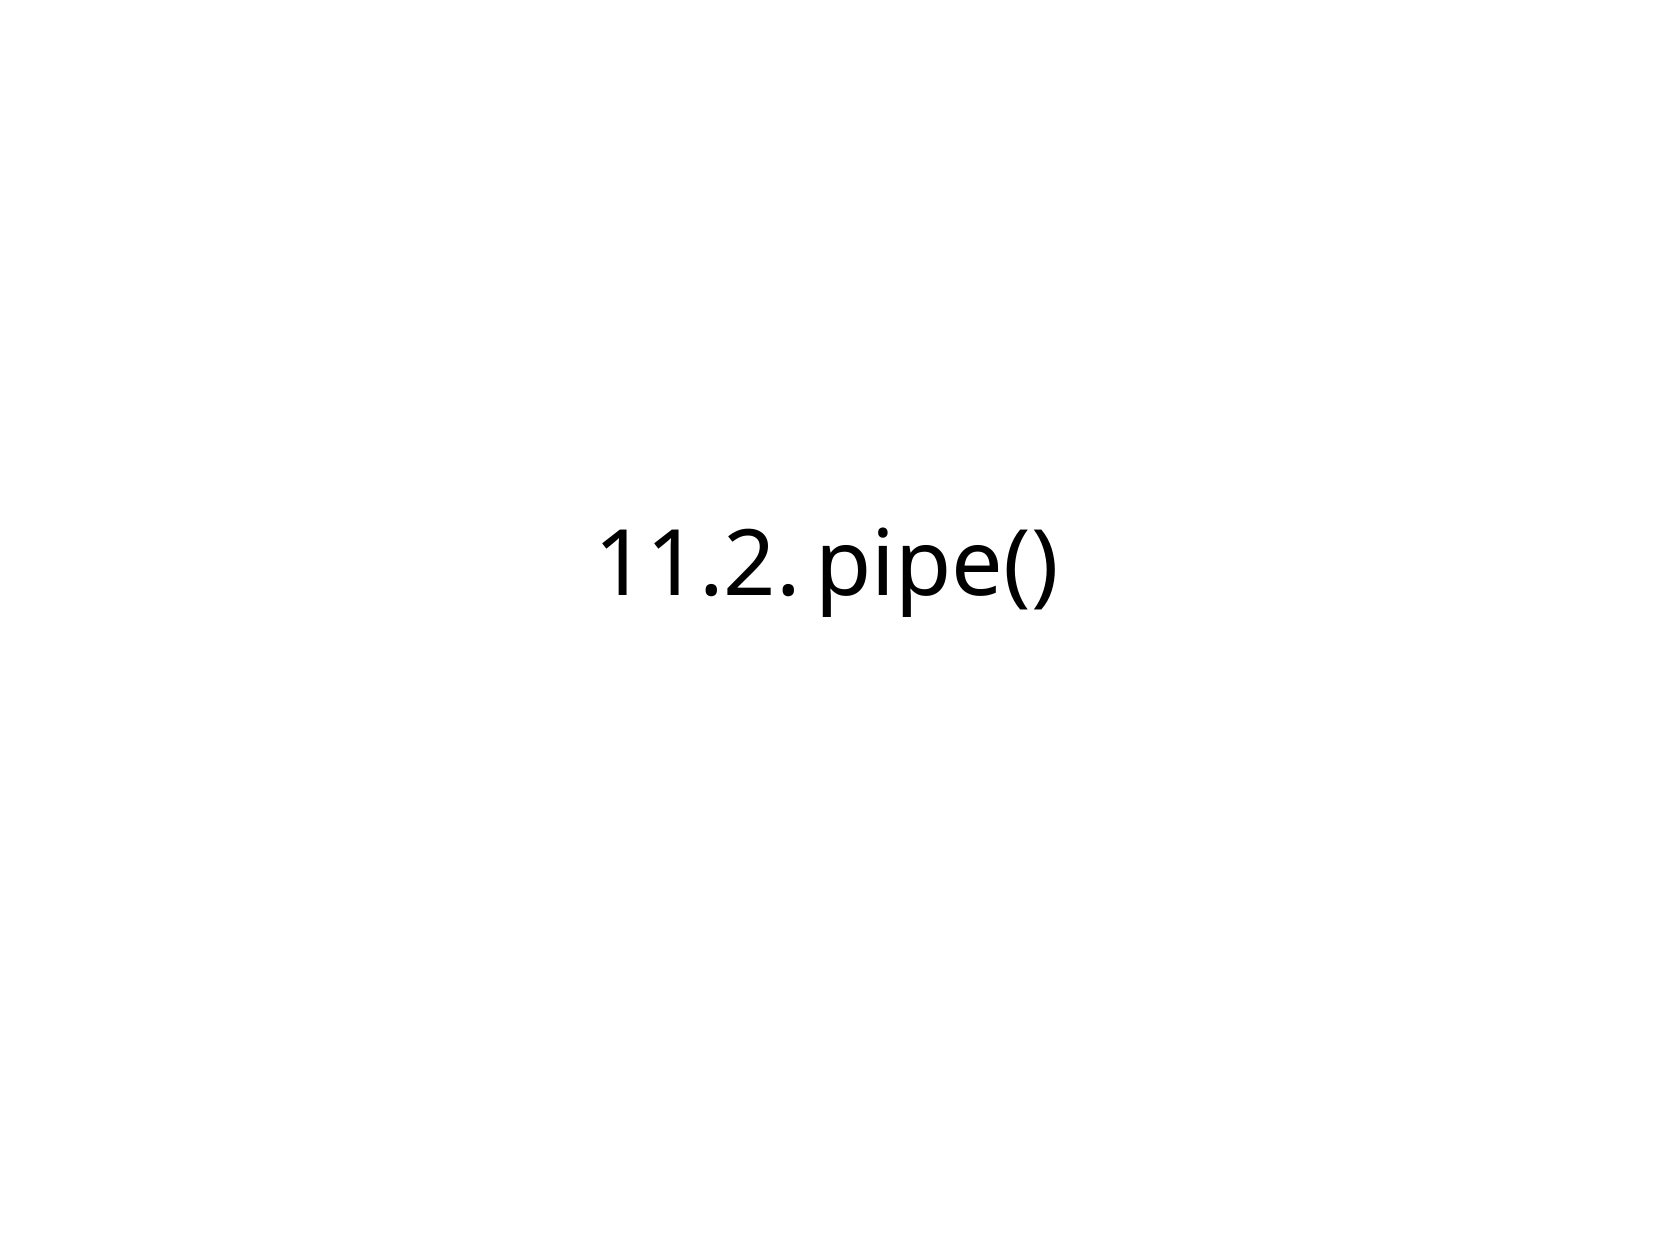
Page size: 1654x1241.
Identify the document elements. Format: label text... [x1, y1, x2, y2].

title 11.2. pipe() [82, 456, 1571, 664]
